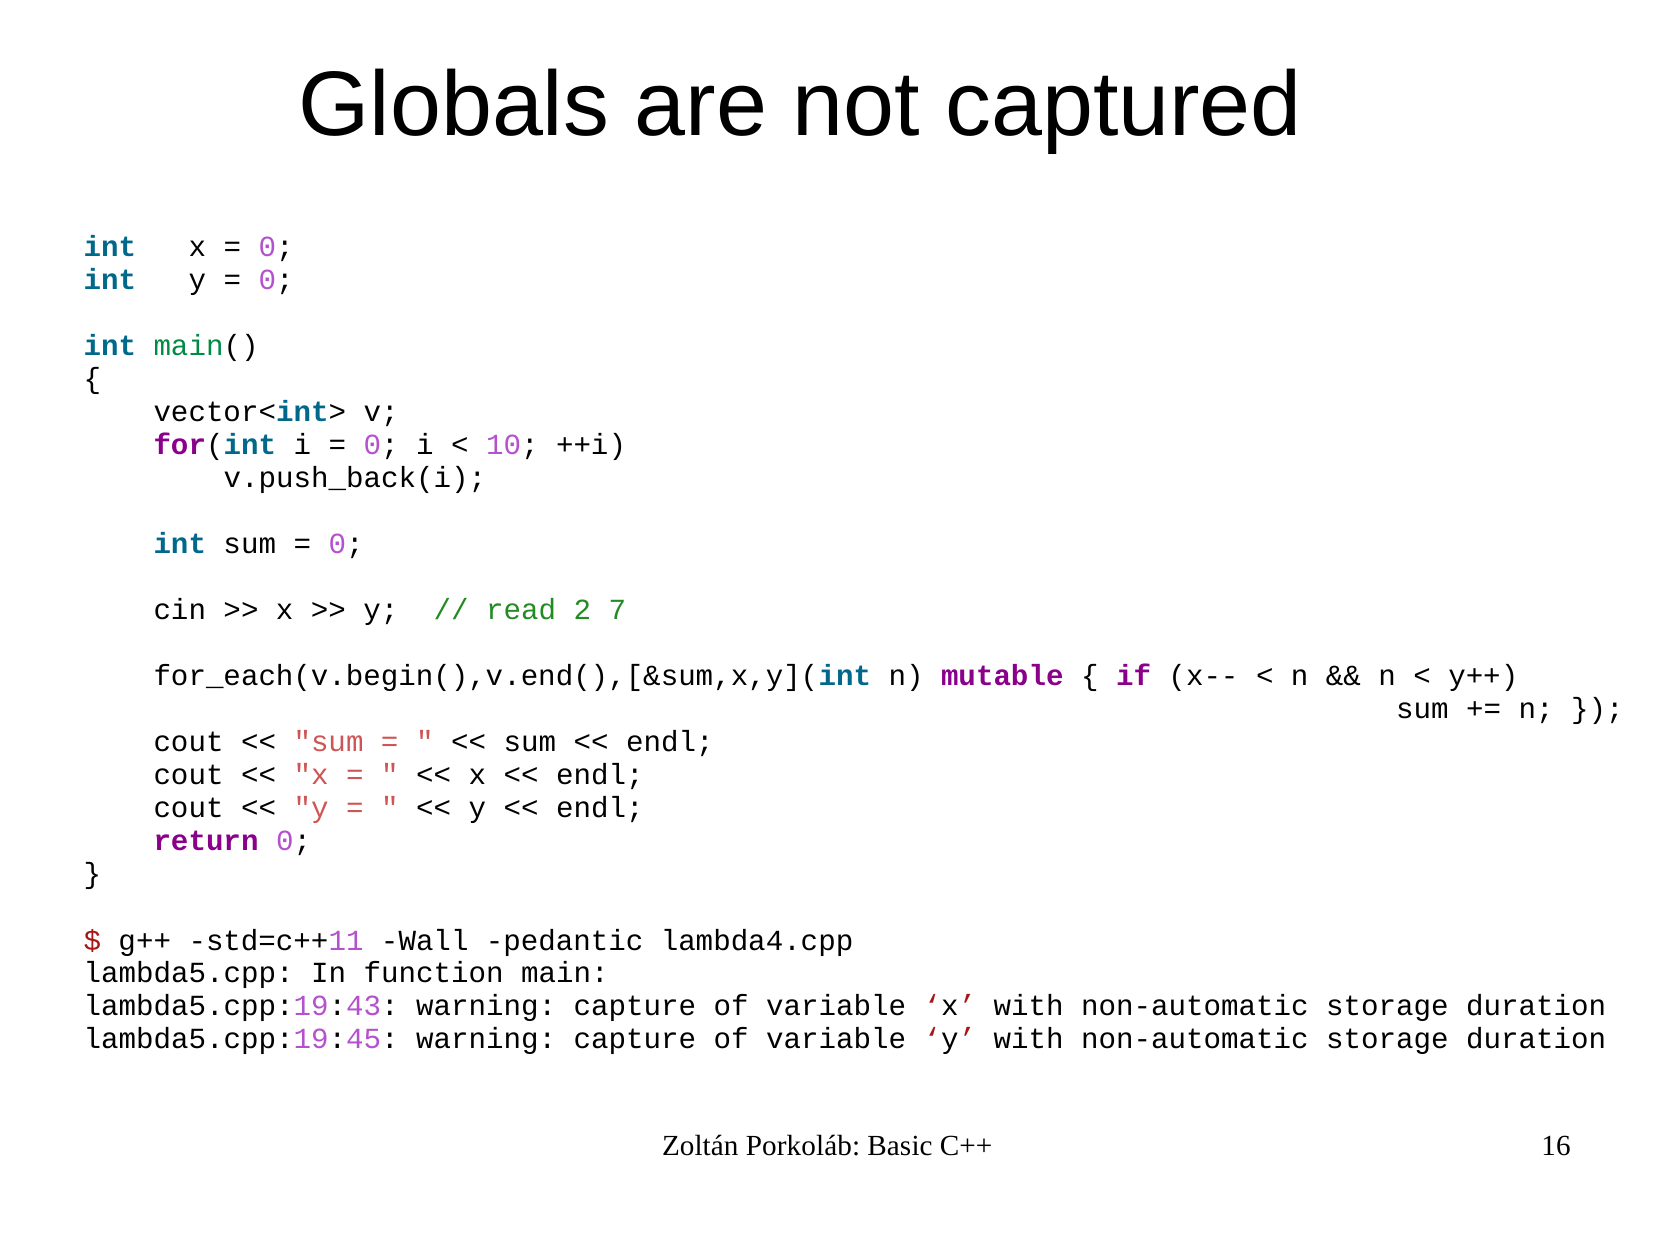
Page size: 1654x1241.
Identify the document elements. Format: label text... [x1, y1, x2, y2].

text_box int x = 0; int y = 0; int main() { vector<int> v; for(int i = 0; i < 10; ++i) v.push_back(i); int sum = 0; cin >> x >> y; // read 2 7 for_each(v.begin(),v.end(),[&sum,x,y](int n) mutable { if (x-- < n && n < y++) sum += n; }); cout << "sum = " << sum << endl; cout << "x = " << x << endl; cout << "y = " << y << endl; return 0; } $ g++ -std=c++11 -Wall -pedantic lambda4.cpp lambda5.cpp: In function main: lambda5.cpp:19:43: warning: capture of variable ‘x’ with non-automatic storage duration lambda5.cpp:19:45: warning: capture of variable ‘y’ with non-automatic storage duration [68, 225, 1654, 1216]
title Globals are not captured [56, 0, 1546, 208]
